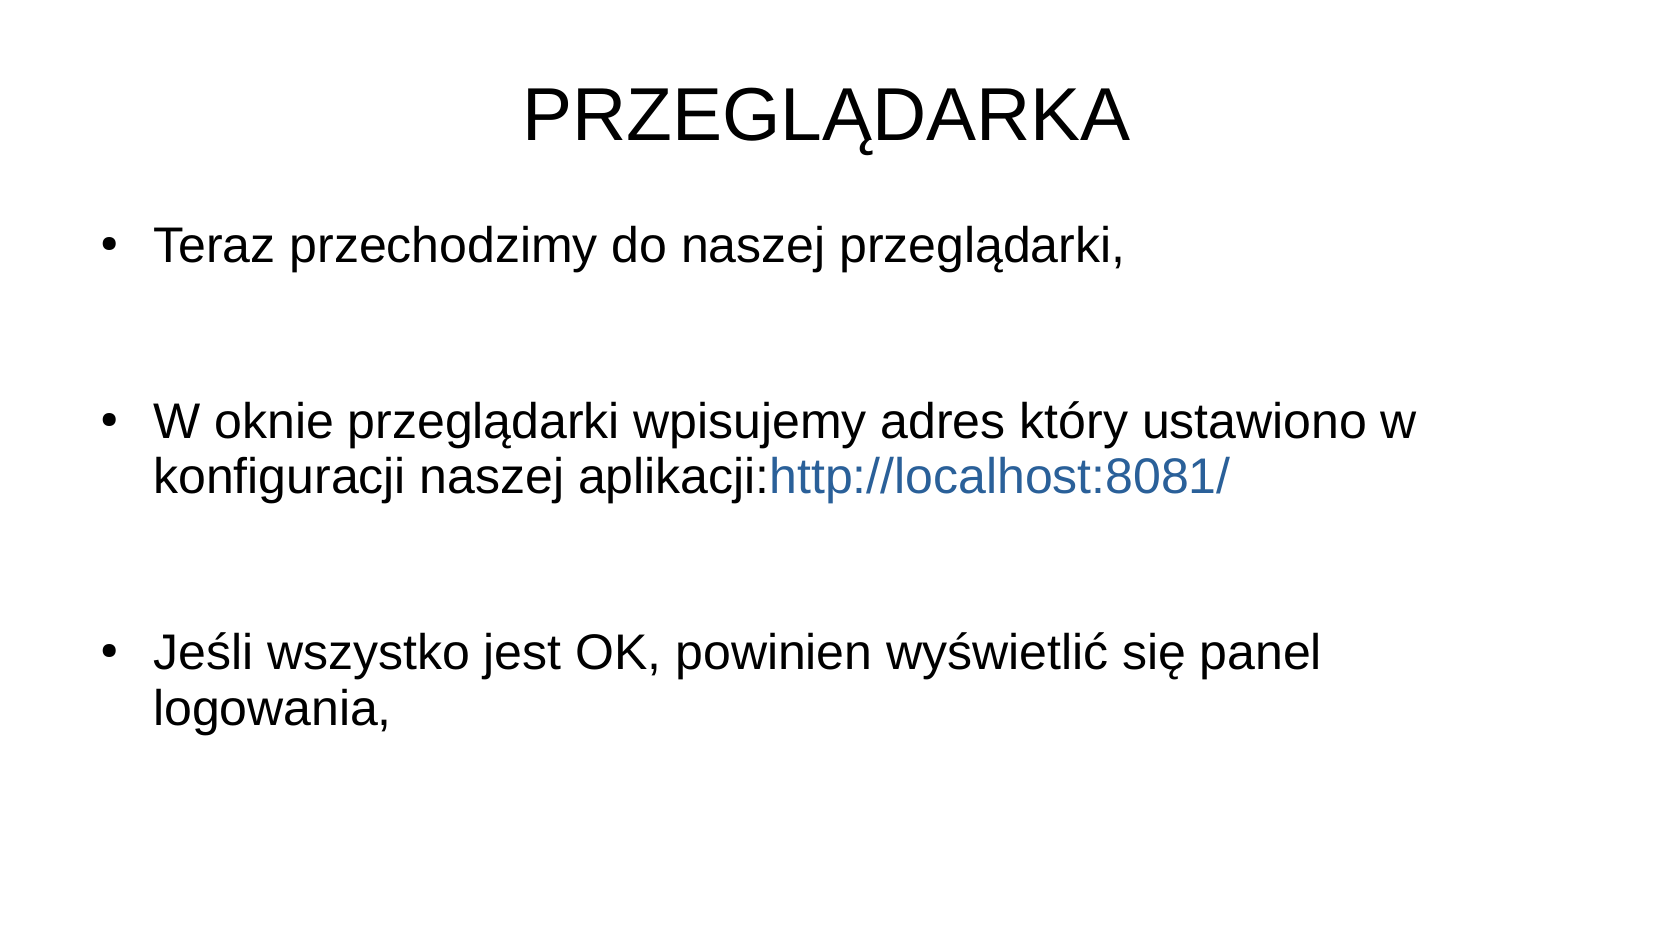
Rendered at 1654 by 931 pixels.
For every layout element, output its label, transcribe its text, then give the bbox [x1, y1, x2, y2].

title PRZEGLĄDARKA [29, 30, 1625, 199]
list Teraz przechodzimy do naszej przeglądarki, W oknie przeglądarki wpisujemy adres który ustawiono w konfiguracji naszej aplikacji:http://localhost:8081/ Jeśli wszystko jest OK, powinien wyświetlić się panel logowania, [82, 217, 1571, 758]
